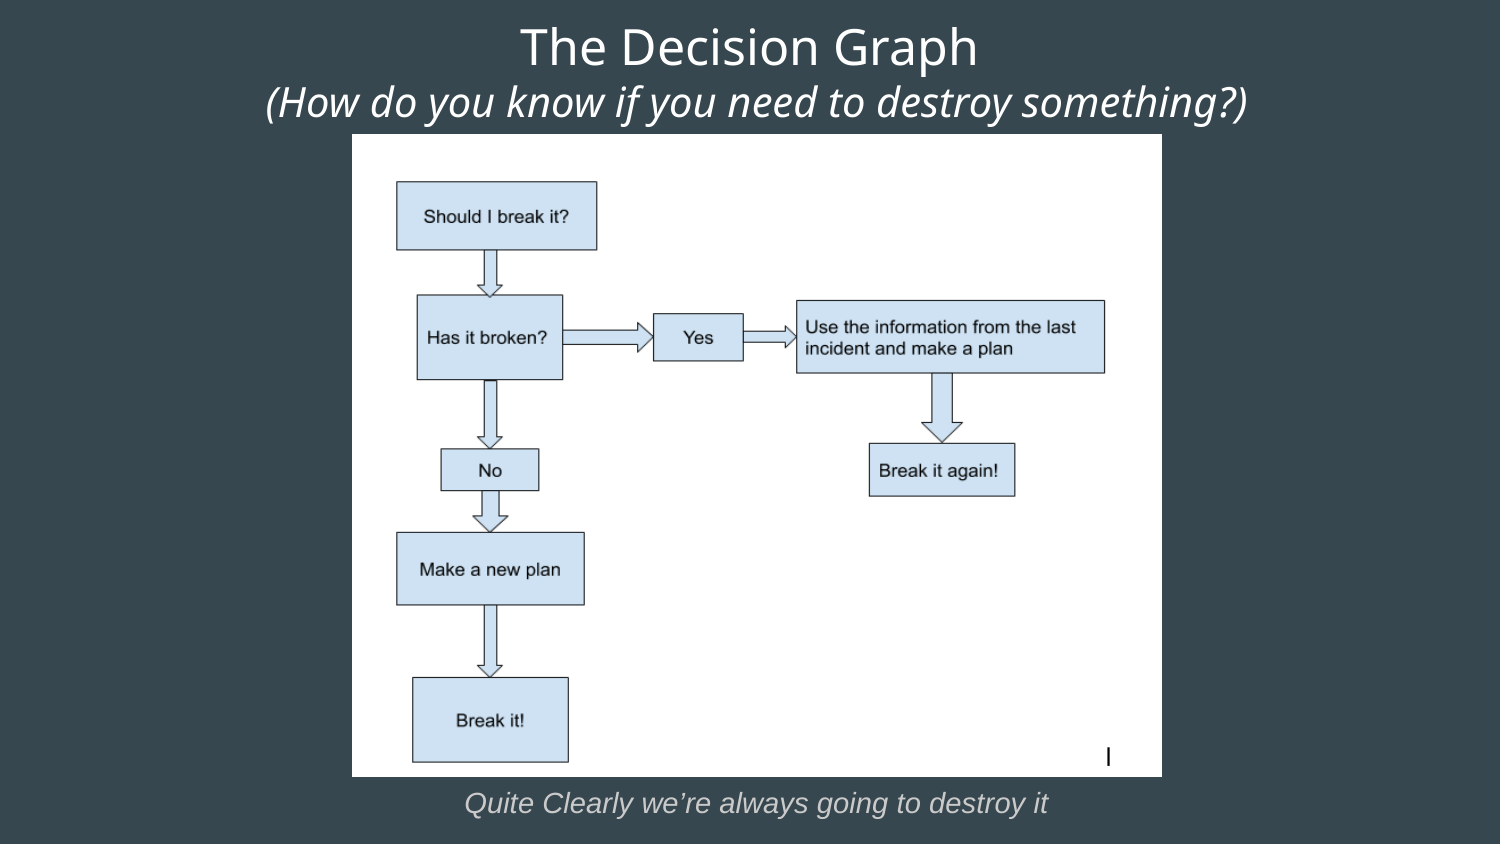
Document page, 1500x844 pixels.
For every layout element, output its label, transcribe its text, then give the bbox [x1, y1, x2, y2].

title The Decision Graph (How do you know if you need to destroy something?) [37, 16, 1477, 141]
picture [352, 134, 1162, 777]
text_box Quite Clearly we’re always going to destroy it [425, 777, 1089, 844]
